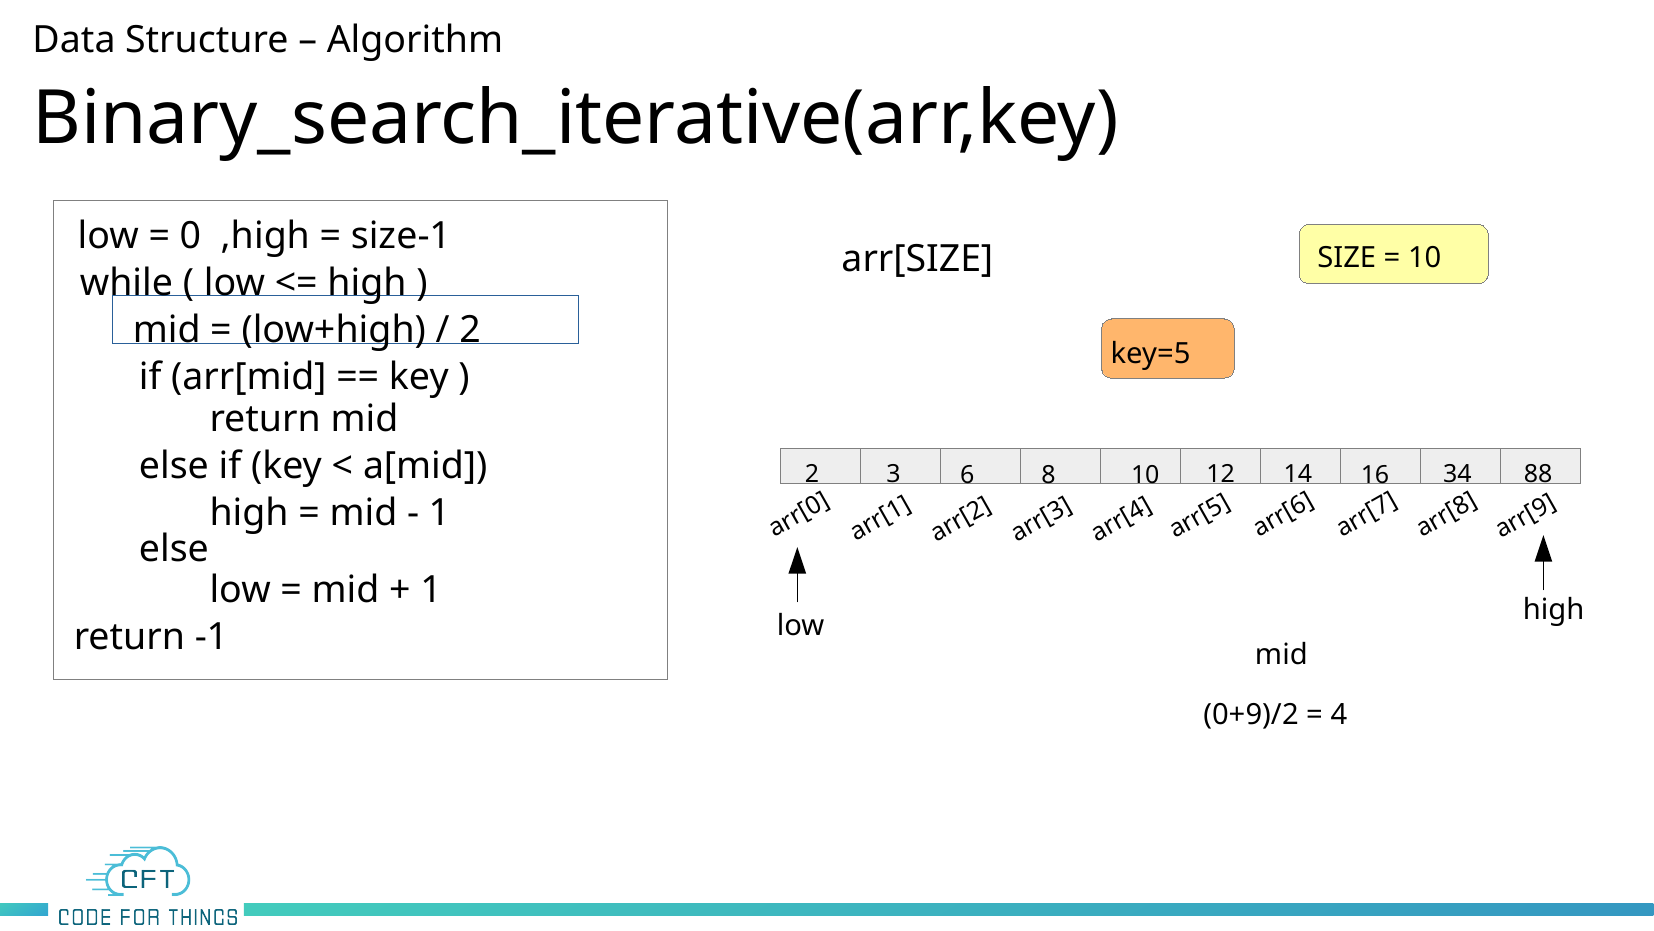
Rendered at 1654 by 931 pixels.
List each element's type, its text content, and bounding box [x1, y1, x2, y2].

text_box arr[7] [1318, 498, 1428, 562]
text_box arr[5] [1151, 484, 1267, 556]
text_box arr[6] [1232, 484, 1362, 562]
title Data Structure – Algorithm Binary_search_iterative(arr,key) [32, 0, 1595, 199]
text_box return -1 [59, 602, 290, 662]
text_box mid = (low+high) / 2 [118, 295, 603, 354]
text_box if (arr[mid] == key ) [124, 342, 550, 401]
text_box arr[2] [906, 488, 1016, 563]
text_box (0+9)/2 = 4 [1181, 685, 1395, 745]
text_box 16 [1346, 449, 1420, 501]
text_box [1299, 224, 1489, 284]
text_box low = 0 ,high = size-1 [53, 200, 609, 260]
text_box arr[0] [744, 484, 857, 558]
text_box return mid [194, 383, 443, 443]
text_box 3 [871, 448, 925, 493]
text_box [925, 448, 1191, 484]
text_box 6 [945, 449, 1007, 494]
text_box 12 [1191, 448, 1254, 493]
text_box [1491, 448, 1509, 484]
text_box low = mid + 1 [194, 555, 621, 614]
text_box high = mid - 1 [194, 478, 621, 537]
text_box 8 [1026, 449, 1089, 494]
text_box [53, 200, 668, 680]
text_box arr[8] [1399, 484, 1503, 559]
text_box 10 [1116, 449, 1181, 494]
text_box arr[1] [826, 485, 935, 562]
text_box 88 [1509, 448, 1571, 500]
text_box else [124, 513, 243, 573]
text_box key=5 [1095, 324, 1241, 409]
text_box [844, 448, 871, 484]
text_box low [762, 596, 857, 646]
text_box while ( low <= high ) [64, 260, 514, 307]
text_box [1254, 448, 1269, 484]
text_box 14 [1269, 448, 1331, 500]
text_box arr[9] [1471, 456, 1602, 560]
text_box [1102, 318, 1233, 324]
text_box 2 [790, 448, 844, 493]
text_box mid [1240, 625, 1335, 685]
text_box [780, 448, 790, 484]
text_box arr[3] [986, 491, 1104, 568]
text_box else if (key < a[mid]) [124, 431, 621, 490]
text_box [1331, 448, 1428, 484]
text_box 34 [1428, 448, 1491, 500]
text_box SIZE = 10 [1302, 228, 1483, 278]
picture [59, 846, 237, 925]
text_box arr[4] [1074, 492, 1179, 562]
text_box [1571, 448, 1581, 461]
text_box high [1508, 580, 1607, 630]
text_box arr[SIZE] [826, 224, 1040, 291]
